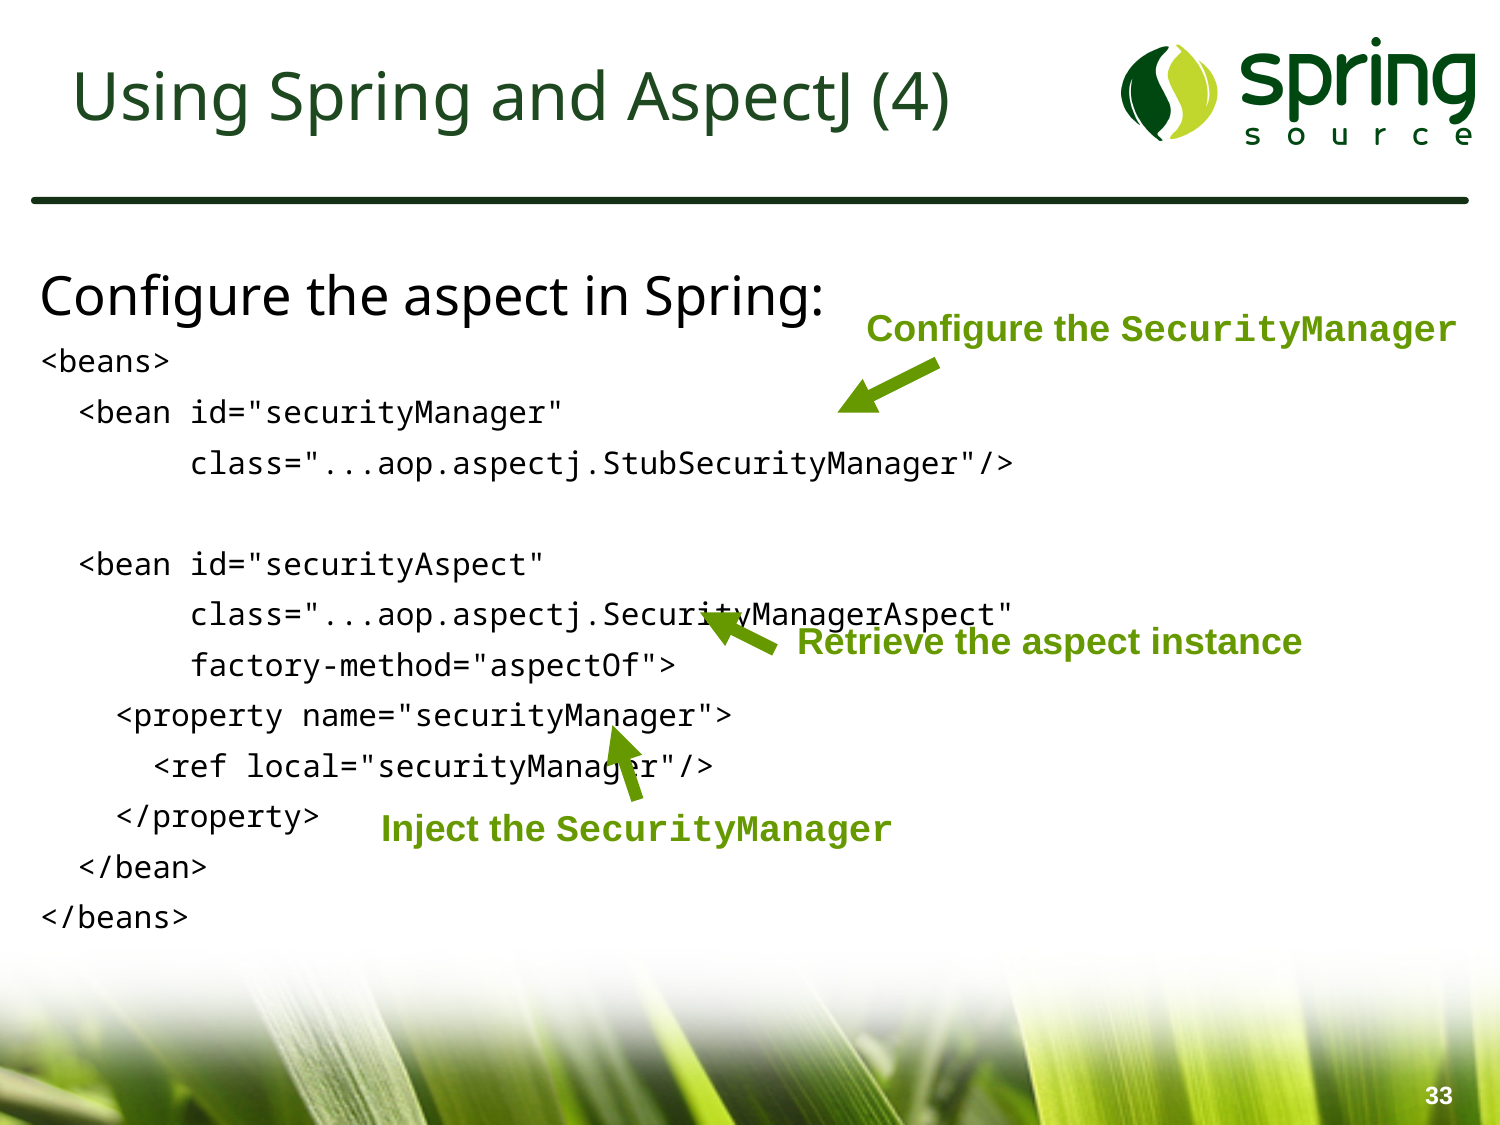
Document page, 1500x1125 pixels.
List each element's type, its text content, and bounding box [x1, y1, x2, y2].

text_box Configure the SecurityManager [849, 299, 1476, 361]
picture [0, 944, 1500, 1125]
list Configure the aspect in Spring: <beans> <bean id="securityManager" class="...aop.aspectj.StubSecurityManager"/> <bean id="securityAspect" class="...aop.aspectj.SecurityManagerAspect" factory-method="aspectOf"> <property name="securityManager"> <ref local="securityManager"/> </property> </bean> </beans> [24, 162, 1463, 1063]
text_box Retrieve the aspect instance [762, 612, 1338, 670]
text_box Inject the SecurityManager [324, 800, 951, 861]
picture [1121, 37, 1475, 145]
title Using Spring and AspectJ (4) [56, 13, 1089, 162]
